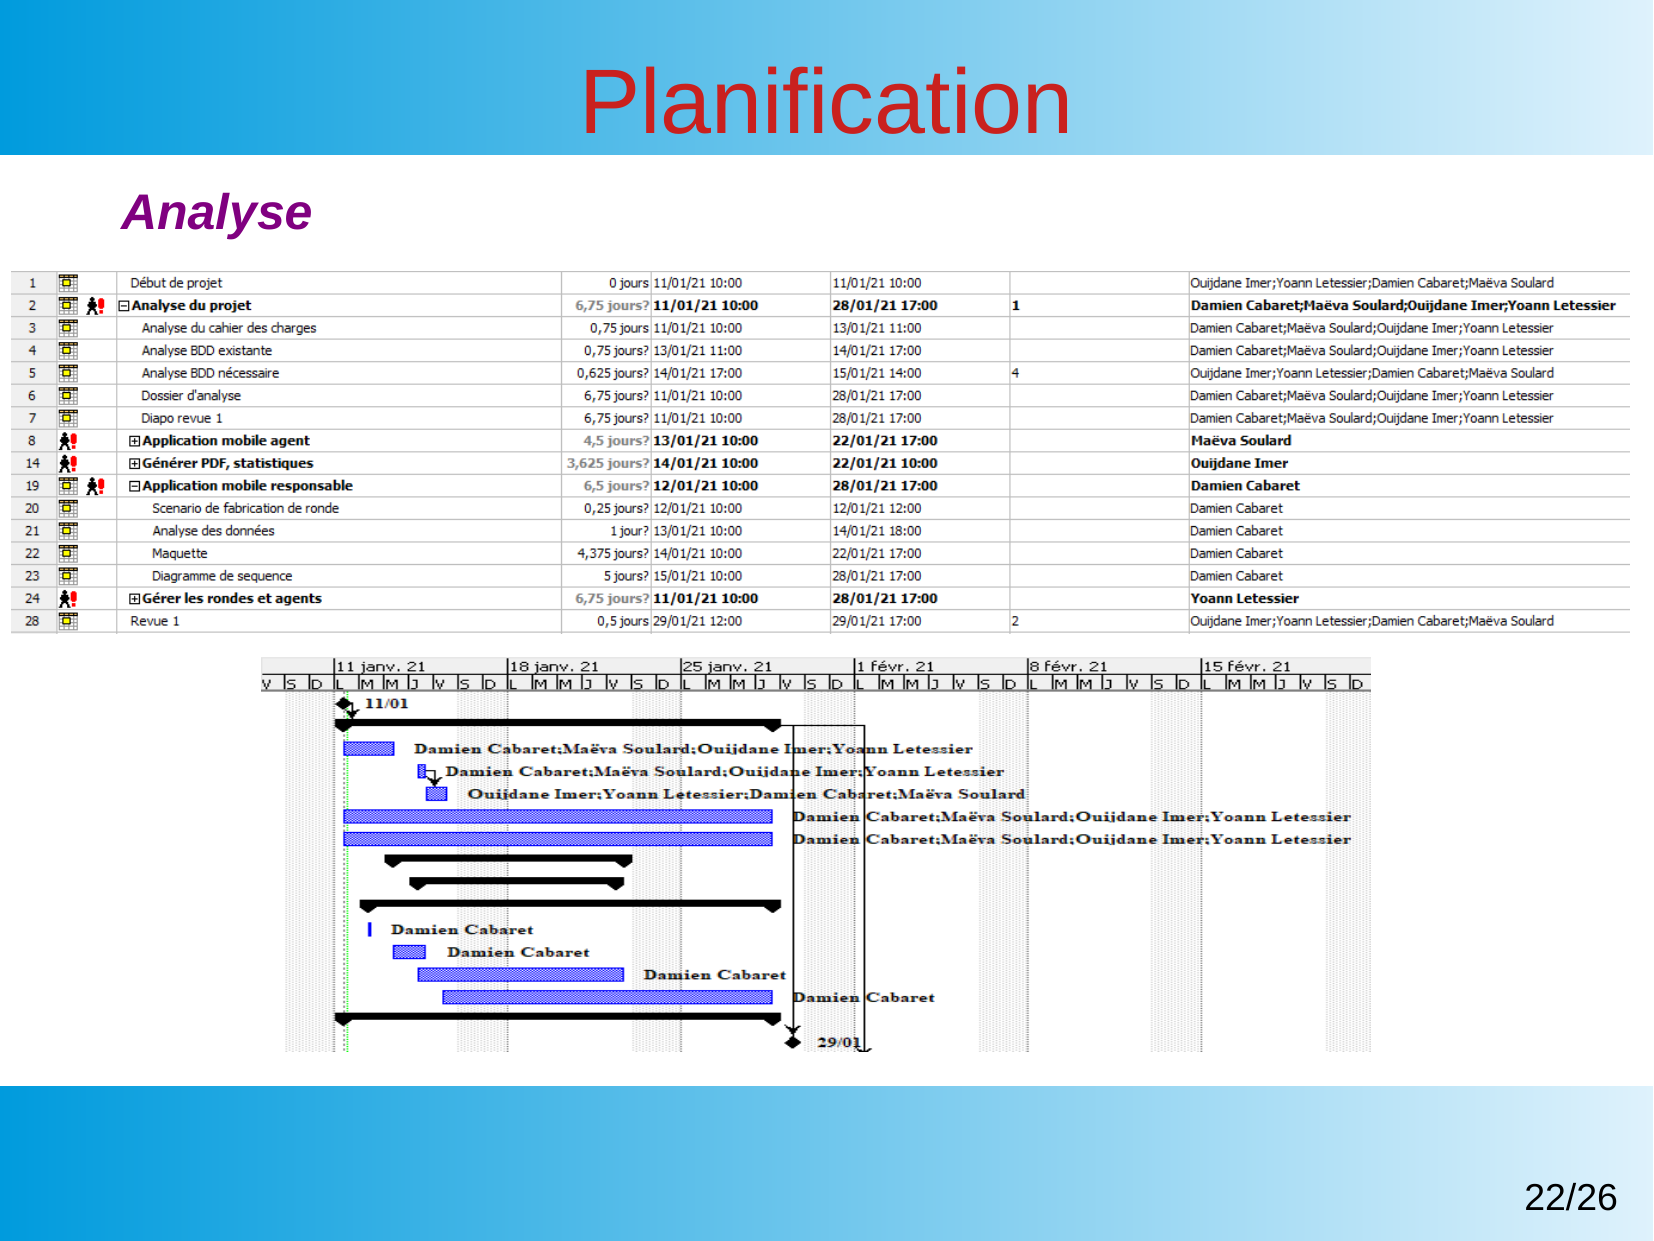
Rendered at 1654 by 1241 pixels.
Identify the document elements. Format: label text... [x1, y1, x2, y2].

text_box Analyse [106, 177, 851, 248]
picture [261, 656, 1371, 1052]
text_box <numéro>/26 [1509, 1169, 1654, 1240]
title Planification [82, 49, 1571, 155]
picture [11, 271, 1630, 634]
